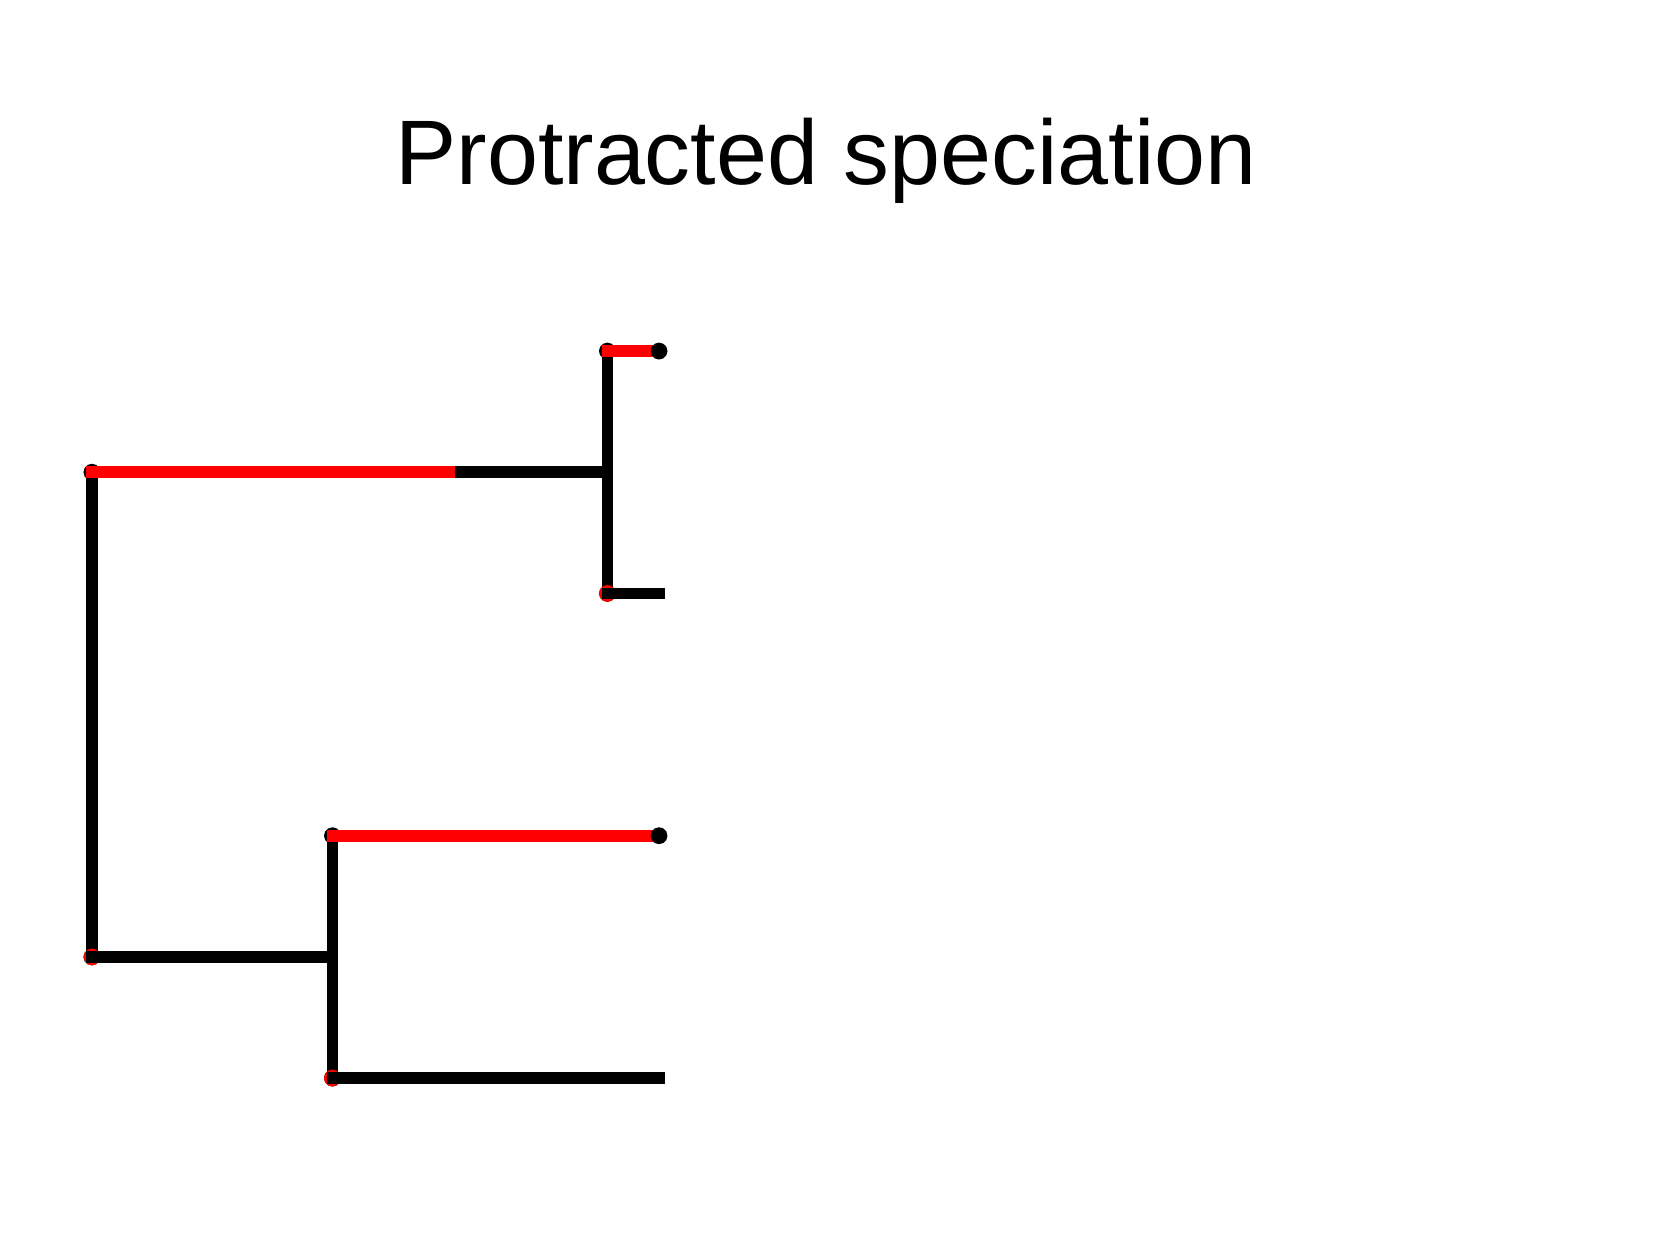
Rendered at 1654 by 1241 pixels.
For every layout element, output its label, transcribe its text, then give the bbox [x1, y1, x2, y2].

title Protracted speciation [82, 49, 1571, 257]
picture [60, 319, 851, 1111]
